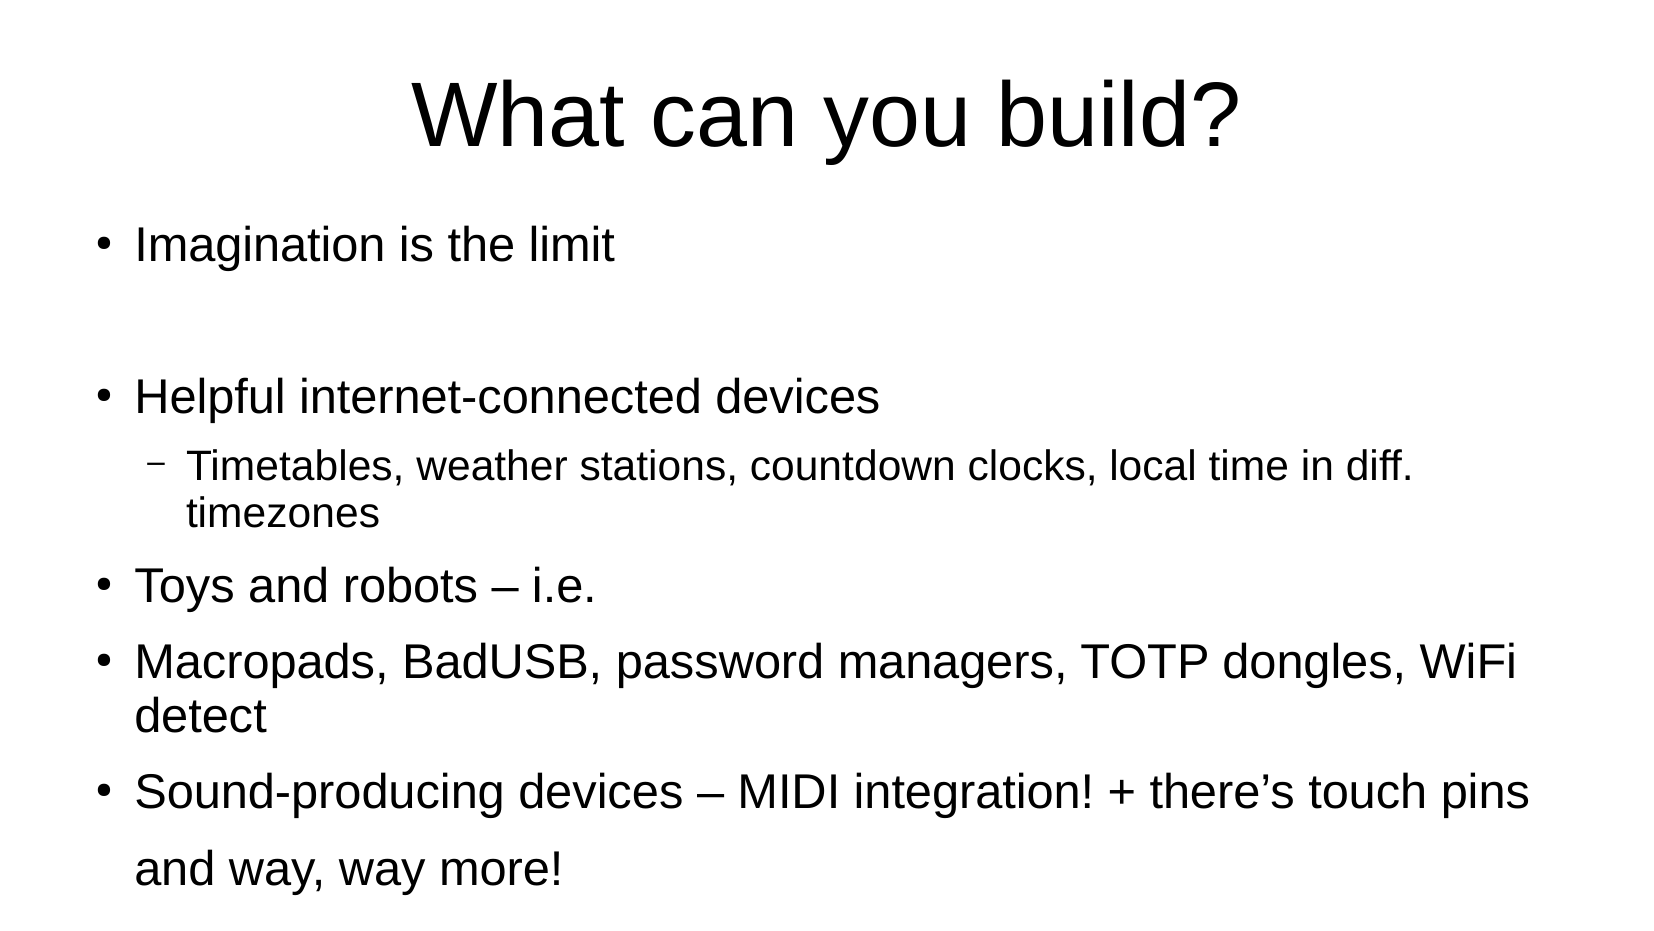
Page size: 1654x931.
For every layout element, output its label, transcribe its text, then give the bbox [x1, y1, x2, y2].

title What can you build? [82, 37, 1571, 193]
list Imagination is the limit Helpful internet-connected devices Timetables, weather stations, countdown clocks, local time in diff. timezones Toys and robots – i.e. Macropads, BadUSB, password managers, TOTP dongles, WiFi detect Sound-producing devices – MIDI integration! + there’s touch pins and way, way more! [82, 217, 1571, 901]
